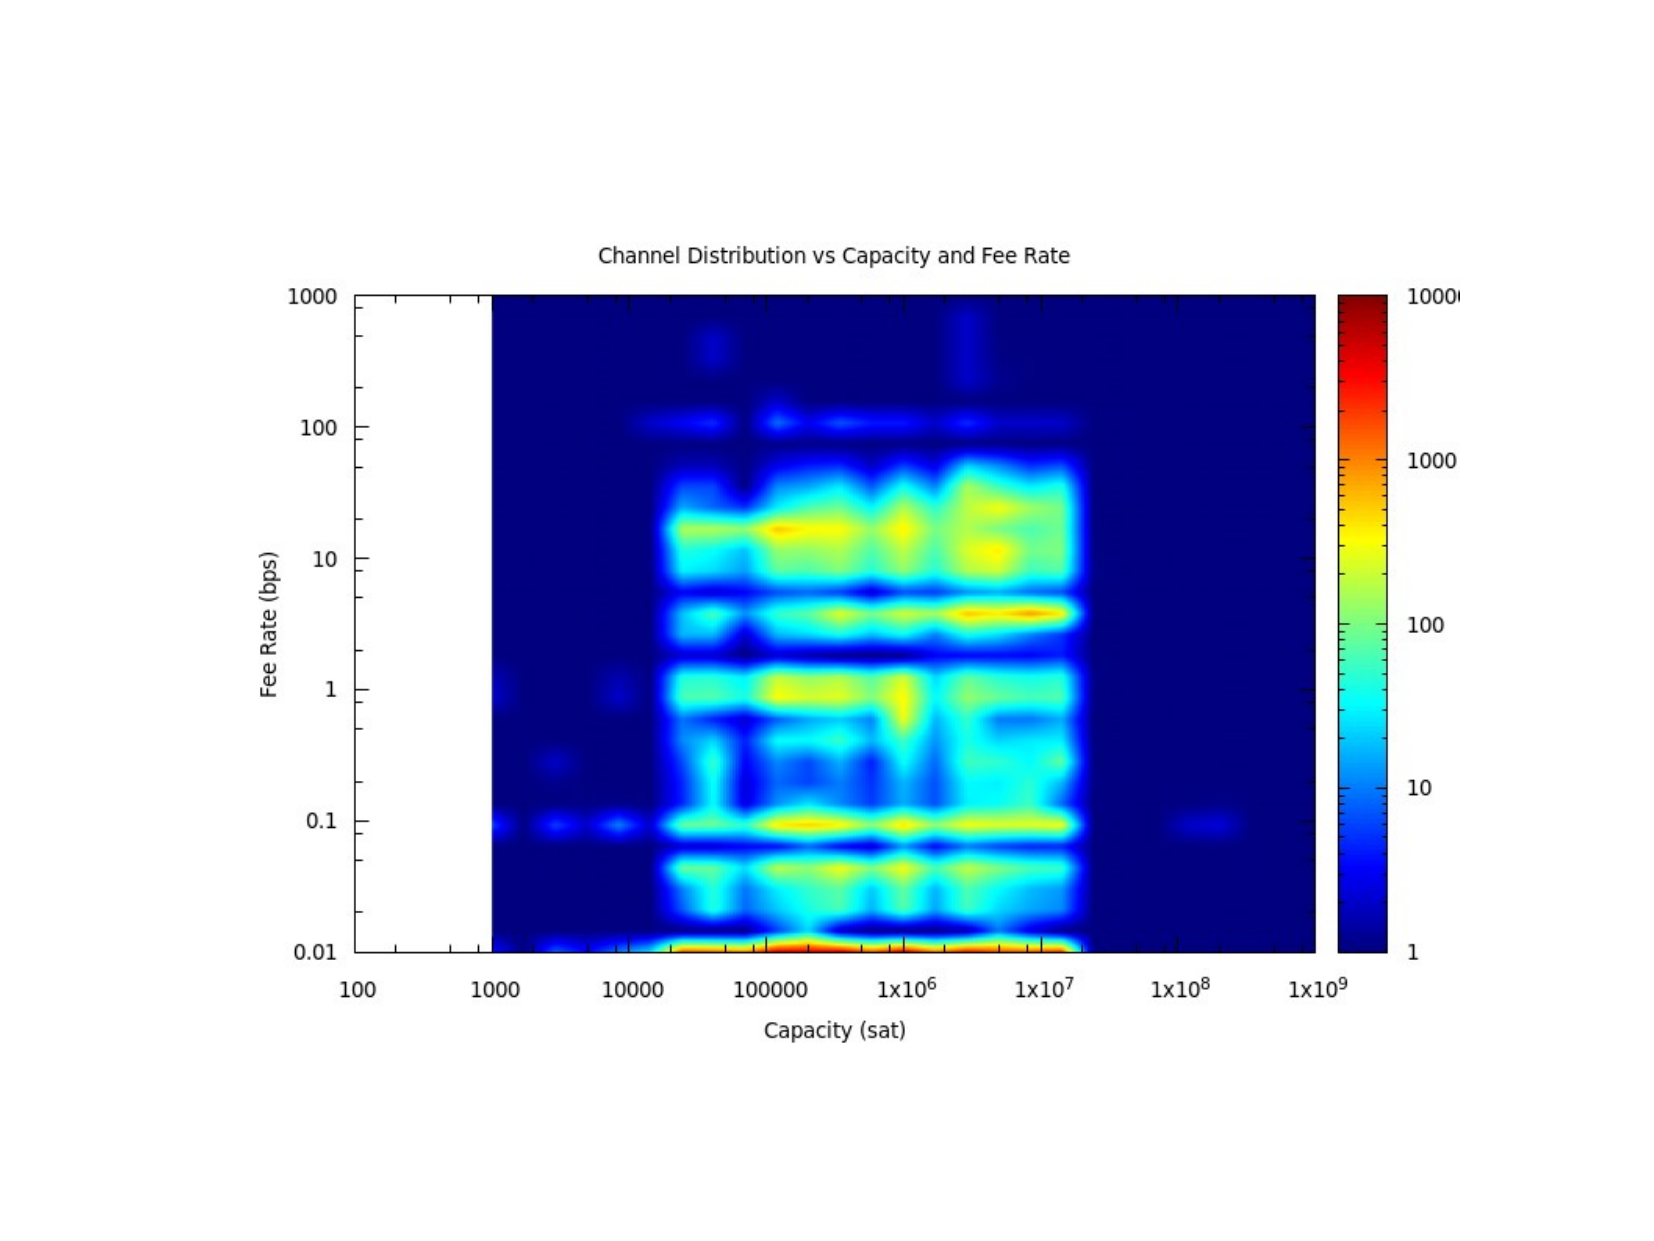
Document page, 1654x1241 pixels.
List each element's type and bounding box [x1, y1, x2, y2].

picture [209, 154, 1460, 1093]
